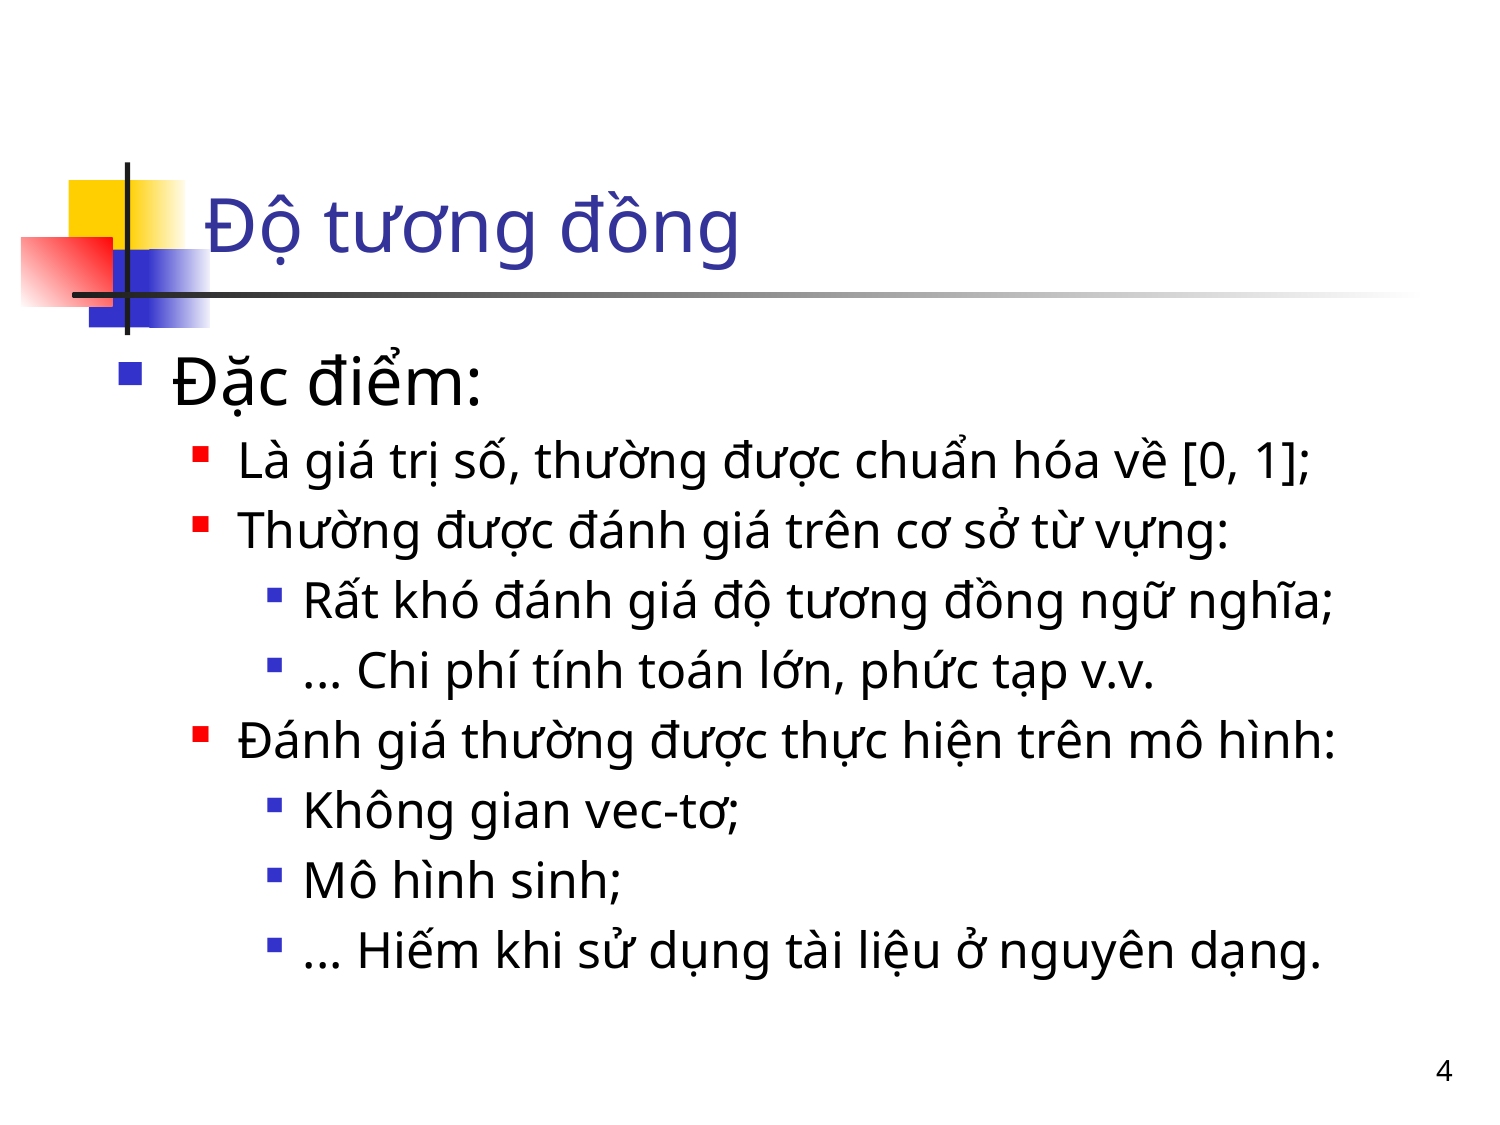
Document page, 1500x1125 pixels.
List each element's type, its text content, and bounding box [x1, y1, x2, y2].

list Đặc điểm: Là giá trị số, thường được chuẩn hóa về [0, 1]; Thường được đánh giá trên cơ sở từ vựng: Rất khó đánh giá độ tương đồng ngữ nghĩa; ... Chi phí tính toán lớn, phức tạp v.v. Đánh giá thường được thực hiện trên mô hình: Không gian vec-tơ; Mô hình sinh; ... Hiếm khi sử dụng tài liệu ở nguyên dạng. [100, 331, 1469, 1006]
title Độ tương đồng [188, 35, 1468, 275]
slide_number <number> [1155, 1024, 1468, 1100]
